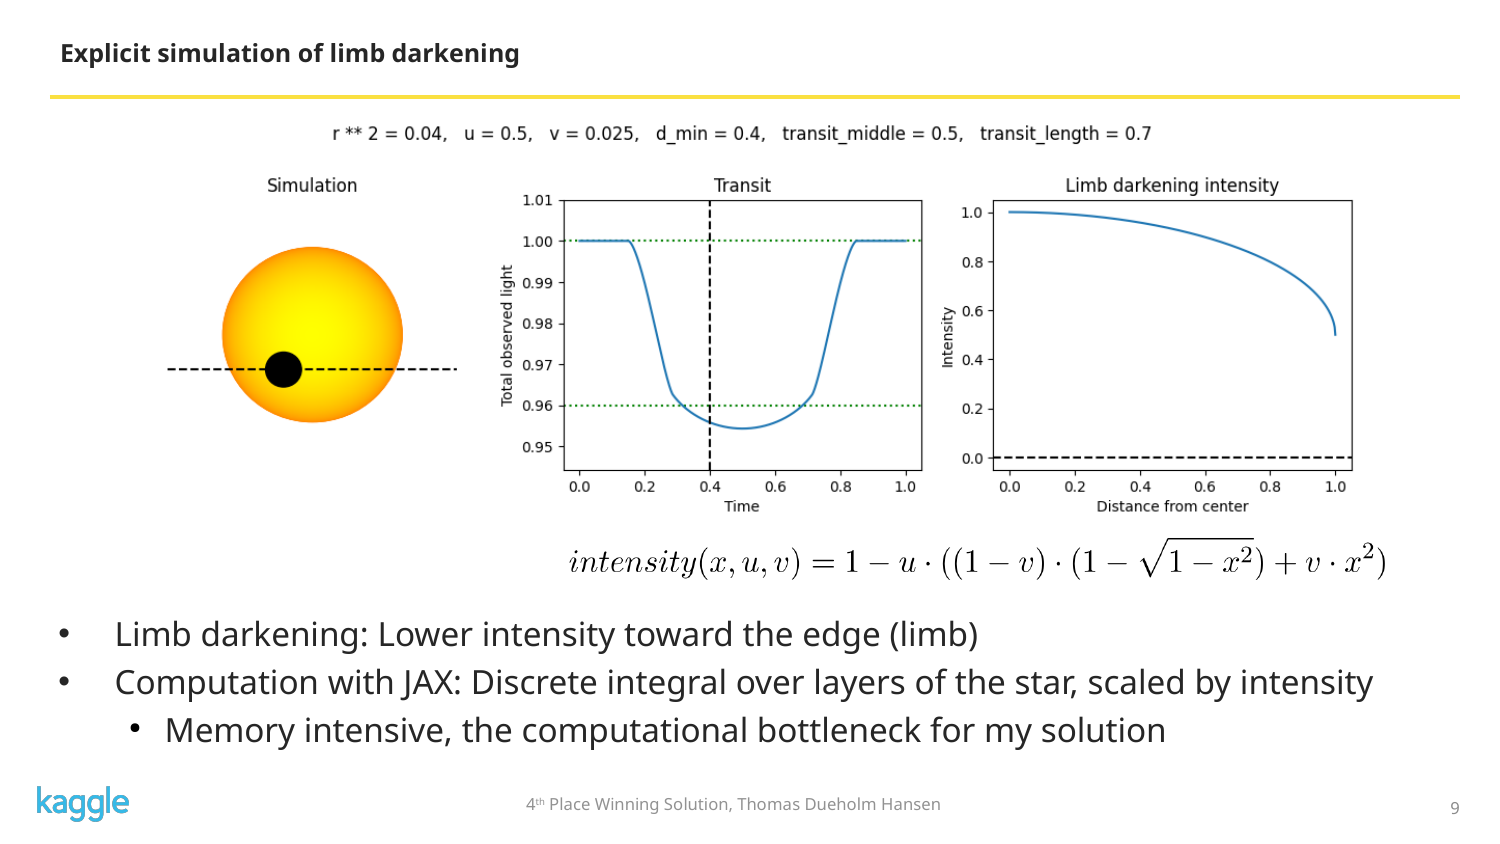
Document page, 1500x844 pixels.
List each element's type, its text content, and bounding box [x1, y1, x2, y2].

picture [562, 532, 1388, 589]
text_box Explicit simulation of limb darkening [45, 30, 888, 116]
picture [123, 115, 1362, 526]
text_box Limb darkening: Lower intensity toward the edge (limb) Computation with JAX: Discrete integral over layers of the star, scaled by intensity Memory intensive, the computational bottleneck for my solution [43, 597, 1425, 757]
picture [37, 786, 129, 822]
slide_number <number> [1137, 786, 1475, 832]
